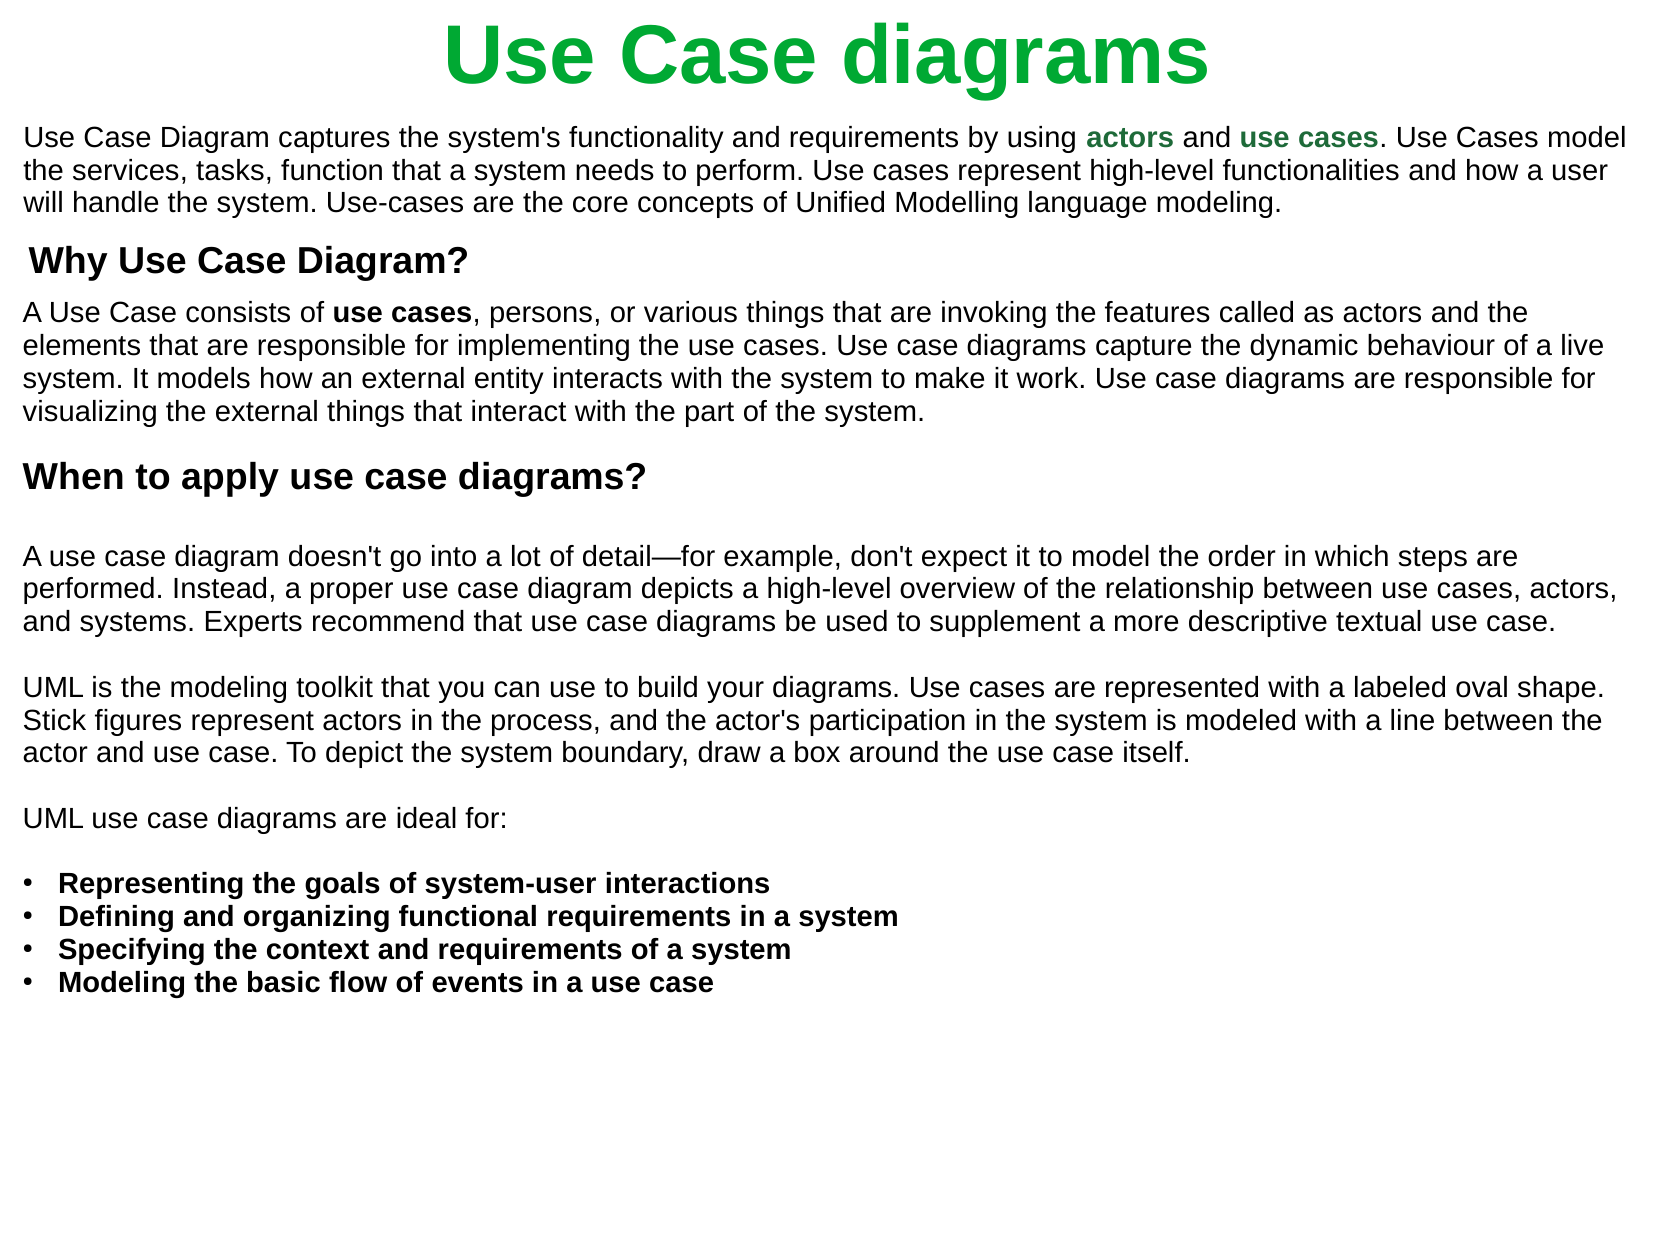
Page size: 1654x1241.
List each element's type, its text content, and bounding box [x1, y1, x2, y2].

text_box Why Use Case Diagram? [13, 232, 485, 288]
text_box Use Case Diagram captures the system's functionality and requirements by using actors and use cases. Use Cases model the services, tasks, function that a system needs to perform. Use cases represent high-level functionalities and how a user will handle the system. Use-cases are the core concepts of Unified Modelling language modeling. [8, 113, 1651, 356]
text_box A Use Case consists of use cases, persons, or various things that are invoking the features called as actors and the elements that are responsible for implementing the use cases. Use case diagrams capture the dynamic behaviour of a live system. It models how an external entity interacts with the system to make it work. Use case diagrams are responsible for visualizing the external things that interact with the part of the system. [7, 288, 1641, 435]
title Use Case diagrams [83, 8, 1572, 102]
text_box When to apply use case diagrams? A use case diagram doesn't go into a lot of detail—for example, don't expect it to model the order in which steps are performed. Instead, a proper use case diagram depicts a high-level overview of the relationship between use cases, actors, and systems. Experts recommend that use case diagrams be used to supplement a more descriptive textual use case. UML is the modeling toolkit that you can use to build your diagrams. Use cases are represented with a labeled oval shape. Stick figures represent actors in the process, and the actor's participation in the system is modeled with a line between the actor and use case. To depict the system boundary, draw a box around the use case itself. UML use case diagrams are ideal for: Representing the goals of system-user interactions Defining and organizing functional requirements in a system Specifying the context and requirements of a system Modeling the basic flow of events in a use case [7, 448, 1641, 1007]
